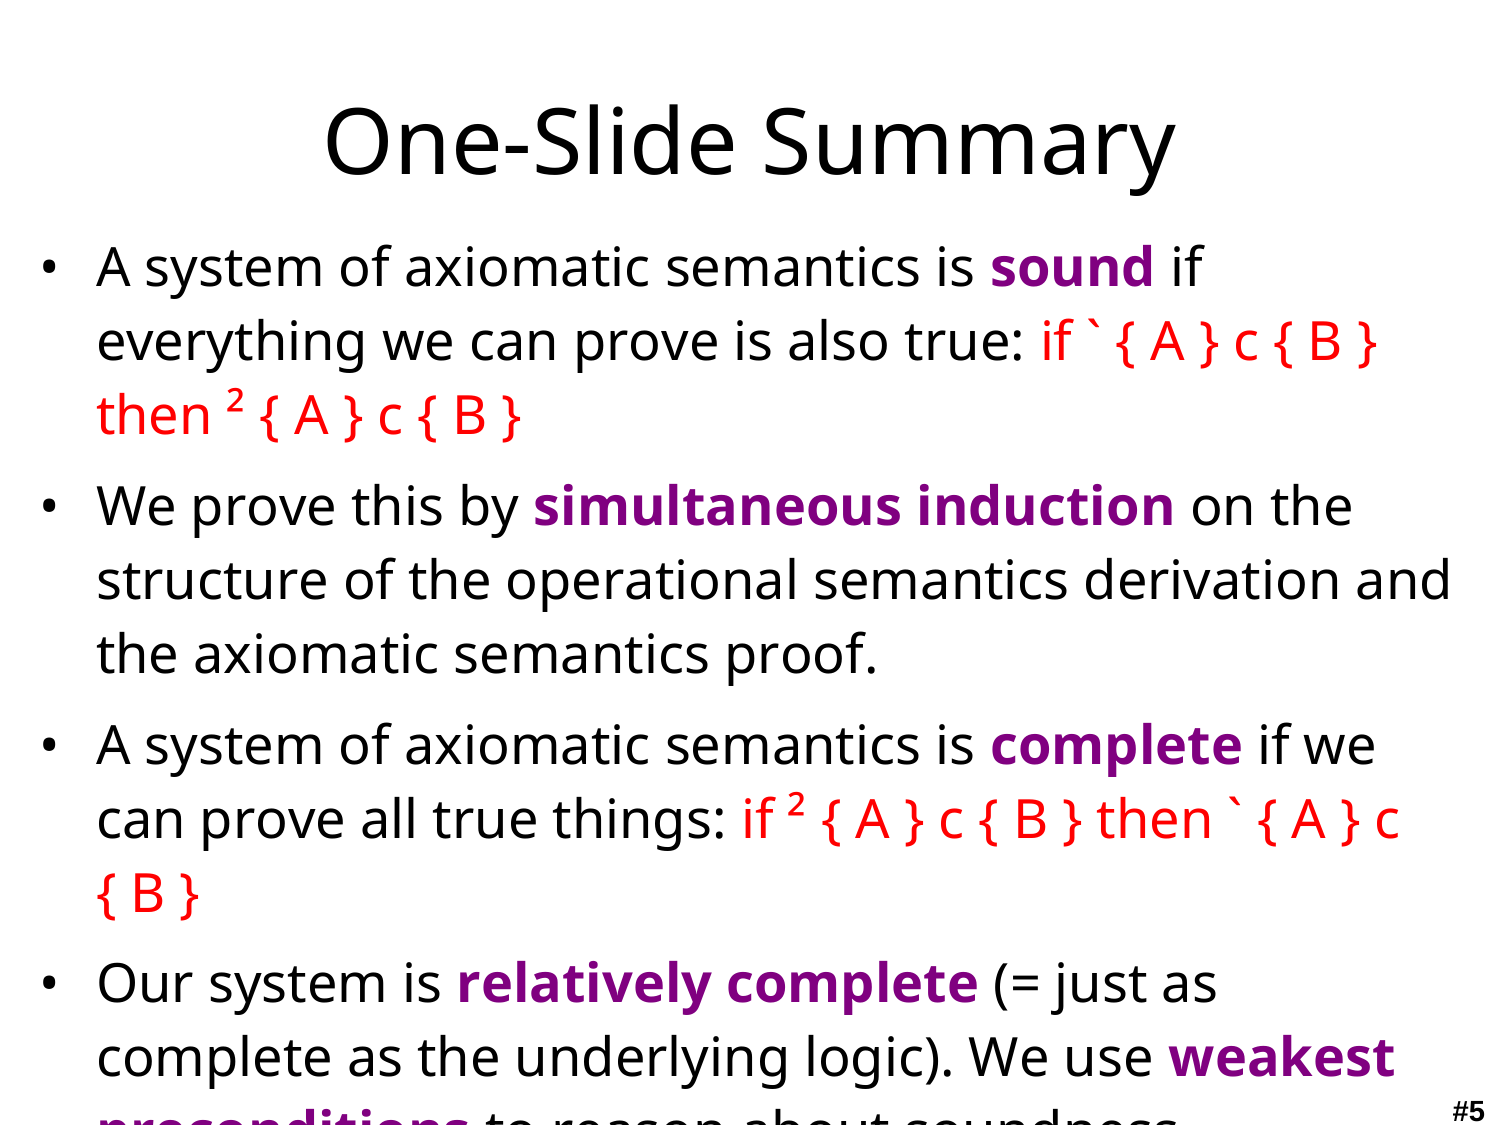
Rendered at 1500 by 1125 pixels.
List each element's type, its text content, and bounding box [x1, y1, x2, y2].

list A system of axiomatic semantics is sound if everything we can prove is also true: if ` { A } c { B } then ² { A } c { B } We prove this by simultaneous induction on the structure of the operational semantics derivation and the axiomatic semantics proof. A system of axiomatic semantics is complete if we can prove all true things: if ² { A } c { B } then ` { A } c { B } Our system is relatively complete (= just as complete as the underlying logic). We use weakest preconditions to reason about soundness. Verification conditions are preconditions that are easy to compute. [24, 221, 1476, 1125]
title One-Slide Summary [24, 45, 1476, 221]
